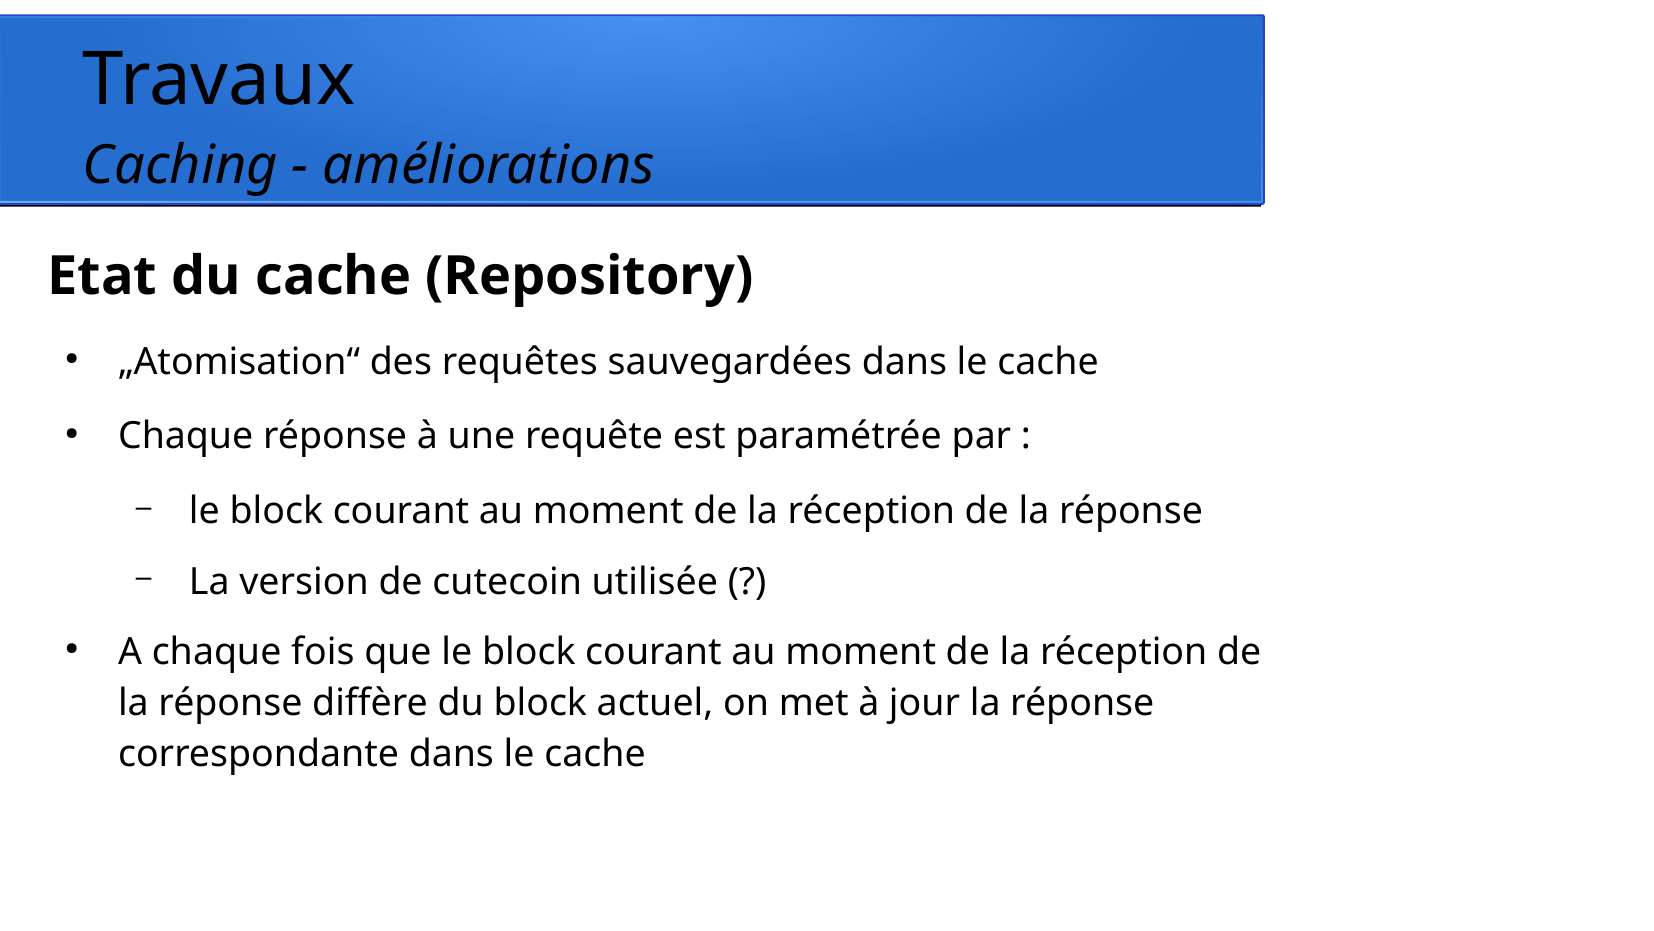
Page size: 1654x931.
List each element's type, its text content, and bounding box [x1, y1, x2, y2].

title Travaux Caching - améliorations [82, 28, 1235, 196]
list Etat du cache (Repository) „Atomisation“ des requêtes sauvegardées dans le cache Chaque réponse à une requête est paramétrée par : le block courant au moment de la réception de la réponse La version de cutecoin utilisée (?) A chaque fois que le block courant au moment de la réception de la réponse diffère du block actuel, on met à jour la réponse correspondante dans le cache [47, 236, 1265, 875]
